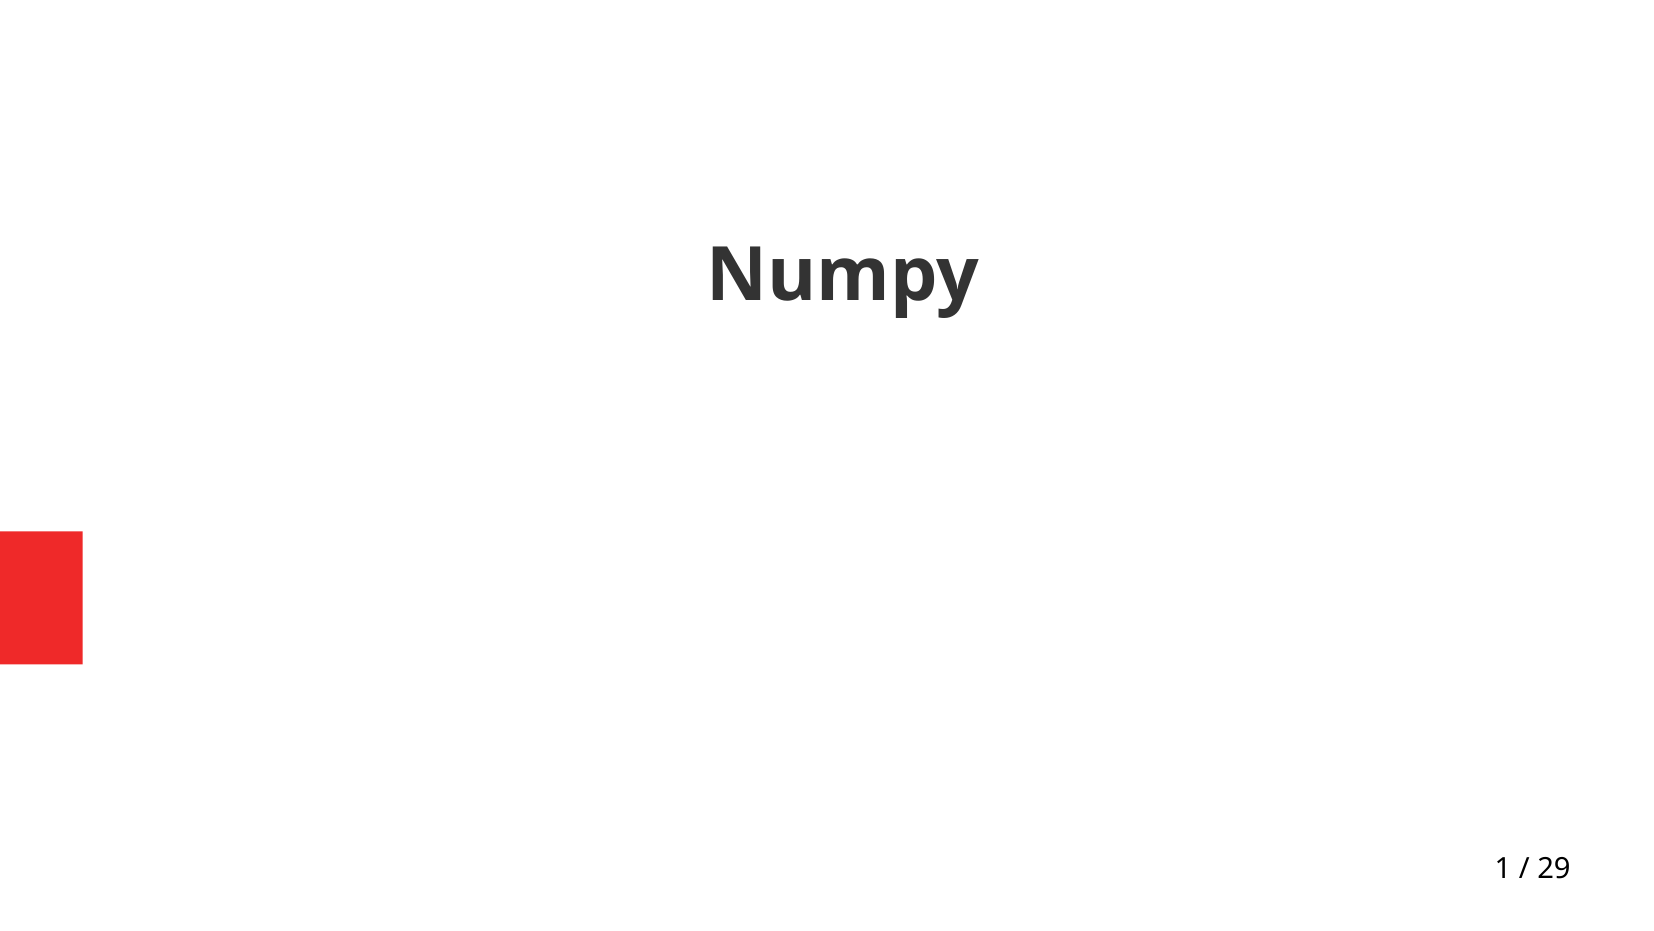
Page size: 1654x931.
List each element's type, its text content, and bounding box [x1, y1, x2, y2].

title Numpy [150, 168, 1556, 374]
